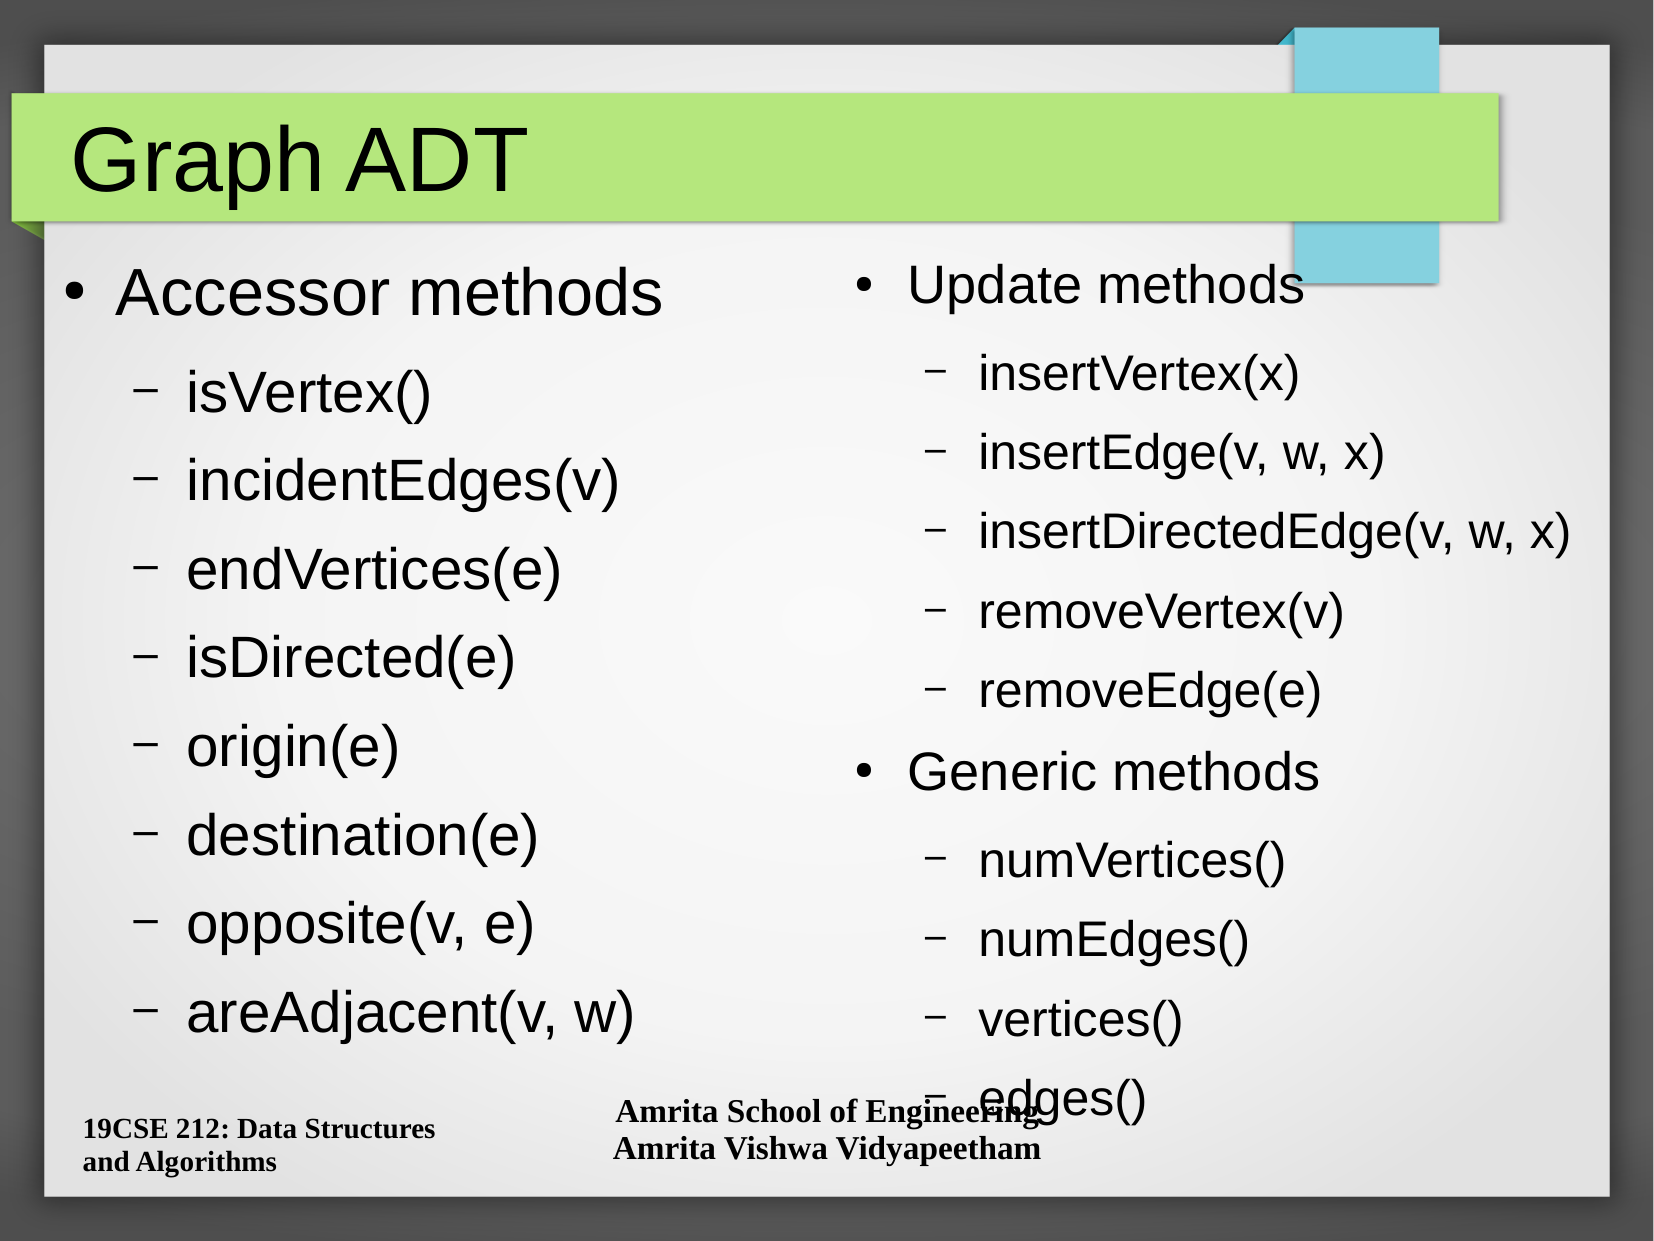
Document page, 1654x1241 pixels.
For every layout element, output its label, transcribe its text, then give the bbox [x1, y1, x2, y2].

list Accessor methods isVertex() incidentEdges(v) endVertices(e) isDirected(e) origin(e) destination(e) opposite(v, e) areAdjacent(v, w) [45, 255, 799, 1051]
picture [0, 0, 1654, 1241]
list Update methods insertVertex(x) insertEdge(v, w, x) insertDirectedEdge(v, w, x) removeVertex(v) removeEdge(e) Generic methods numVertices() numEdges() vertices() edges() [836, 255, 1591, 1066]
title Graph ADT [70, 106, 1229, 213]
